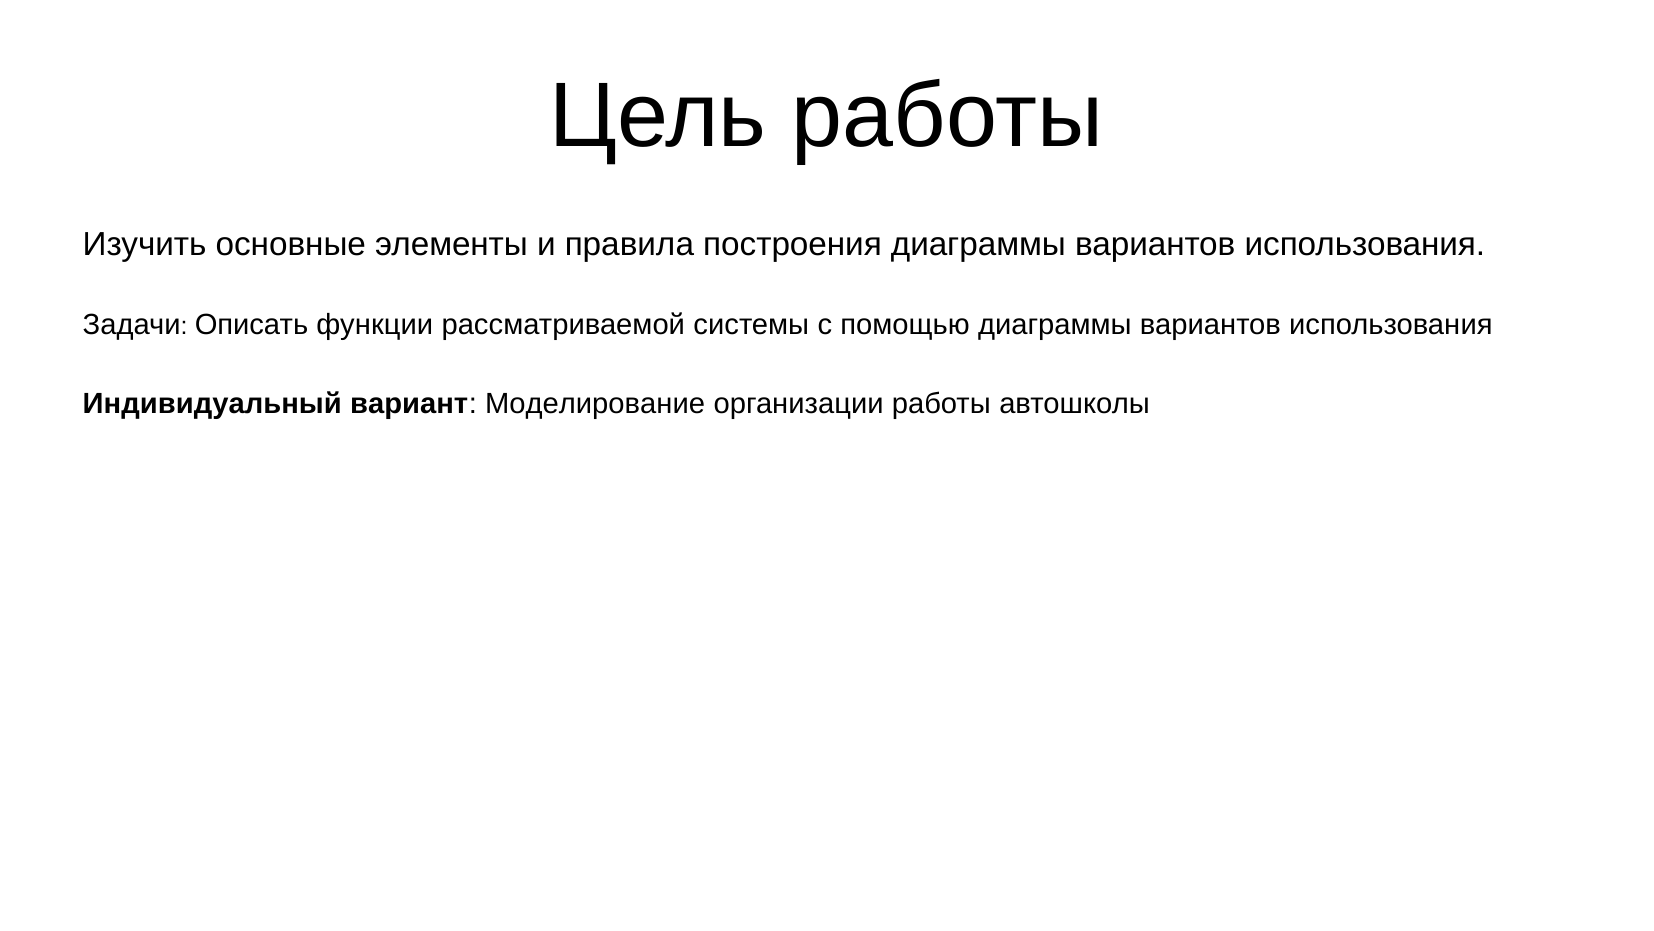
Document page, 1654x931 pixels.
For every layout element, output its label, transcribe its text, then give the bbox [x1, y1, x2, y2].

title Цель работы [82, 37, 1571, 193]
list Изучить основные элементы и правила построения диаграммы вариантов использования. Задачи: Описать функции рассматриваемой системы с помощью диаграммы вариантов использования Индивидуальный вариант: Моделирование организации работы автошколы [82, 206, 1625, 747]
